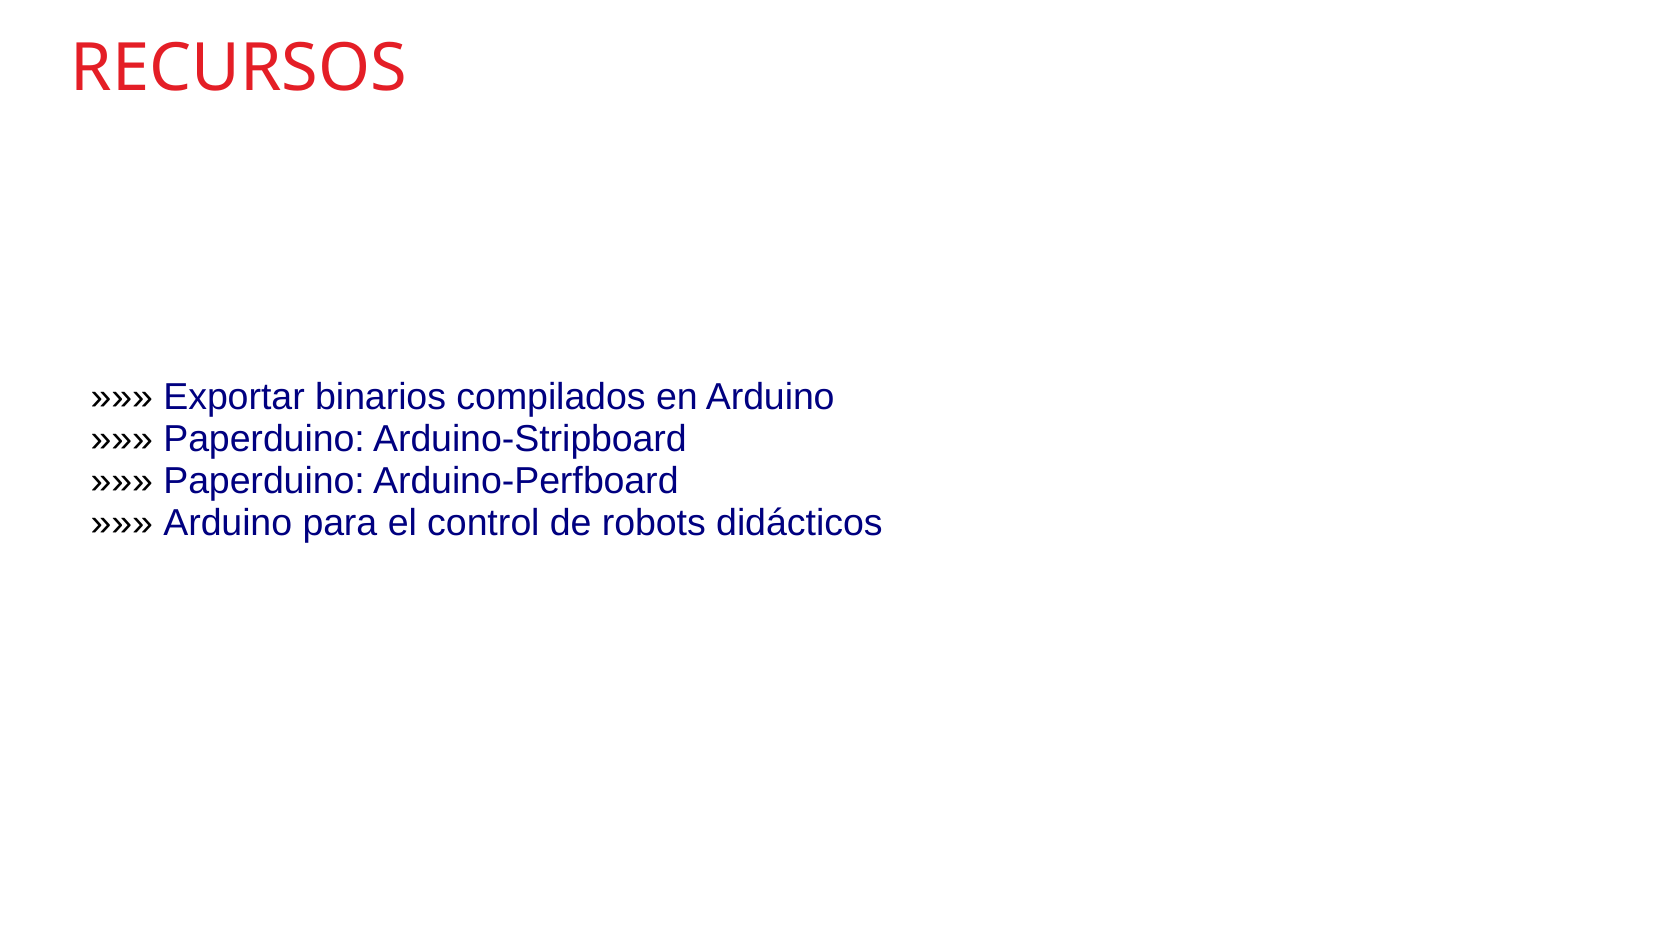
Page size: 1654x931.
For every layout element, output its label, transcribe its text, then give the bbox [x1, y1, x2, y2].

title RECURSOS [70, 11, 1347, 118]
text_box »»» Exportar binarios compilados en Arduino »»» Paperduino: Arduino-Stripboard »»» Paperduino: Arduino-Perfboard »»» Arduino para el control de robots didácticos [75, 367, 1578, 551]
